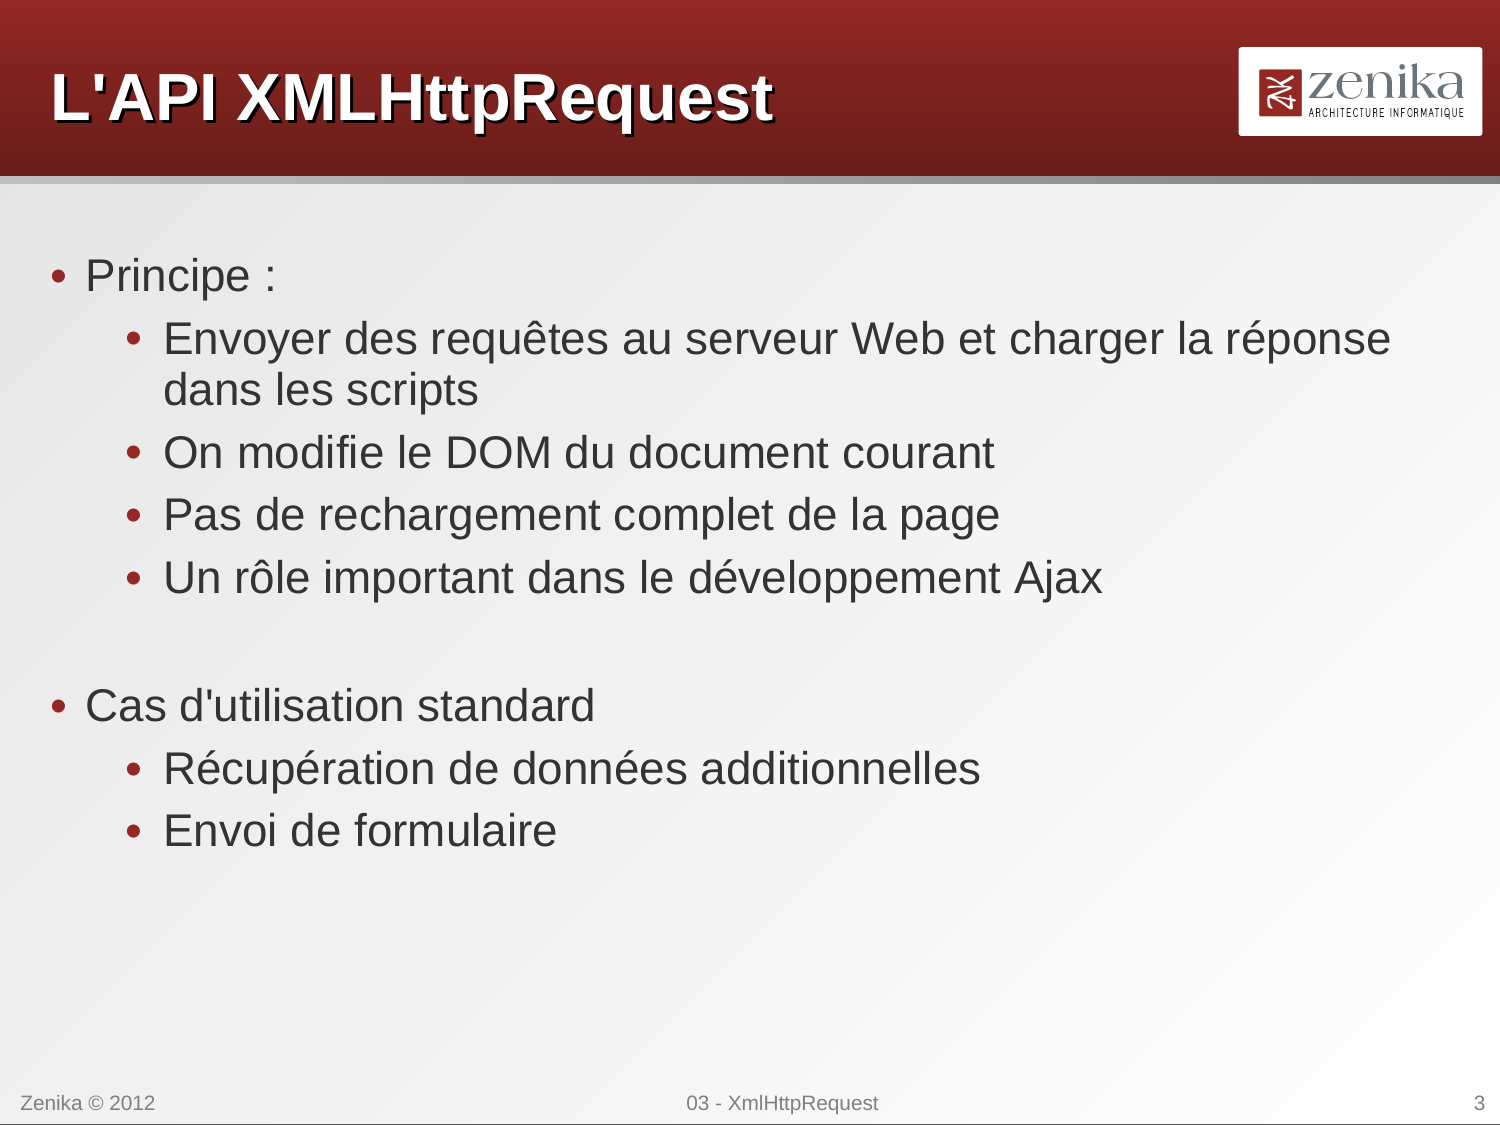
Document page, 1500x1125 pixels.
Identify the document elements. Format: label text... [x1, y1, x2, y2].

title L'API XMLHttpRequest [50, 15, 1206, 180]
list Principe : Envoyer des requêtes au serveur Web et charger la réponse dans les scripts On modifie le DOM du document courant Pas de rechargement complet de la page Un rôle important dans le développement Ajax Cas d'utilisation standard Récupération de données additionnelles Envoi de formulaire [50, 249, 1435, 1079]
picture [1257, 58, 1464, 125]
